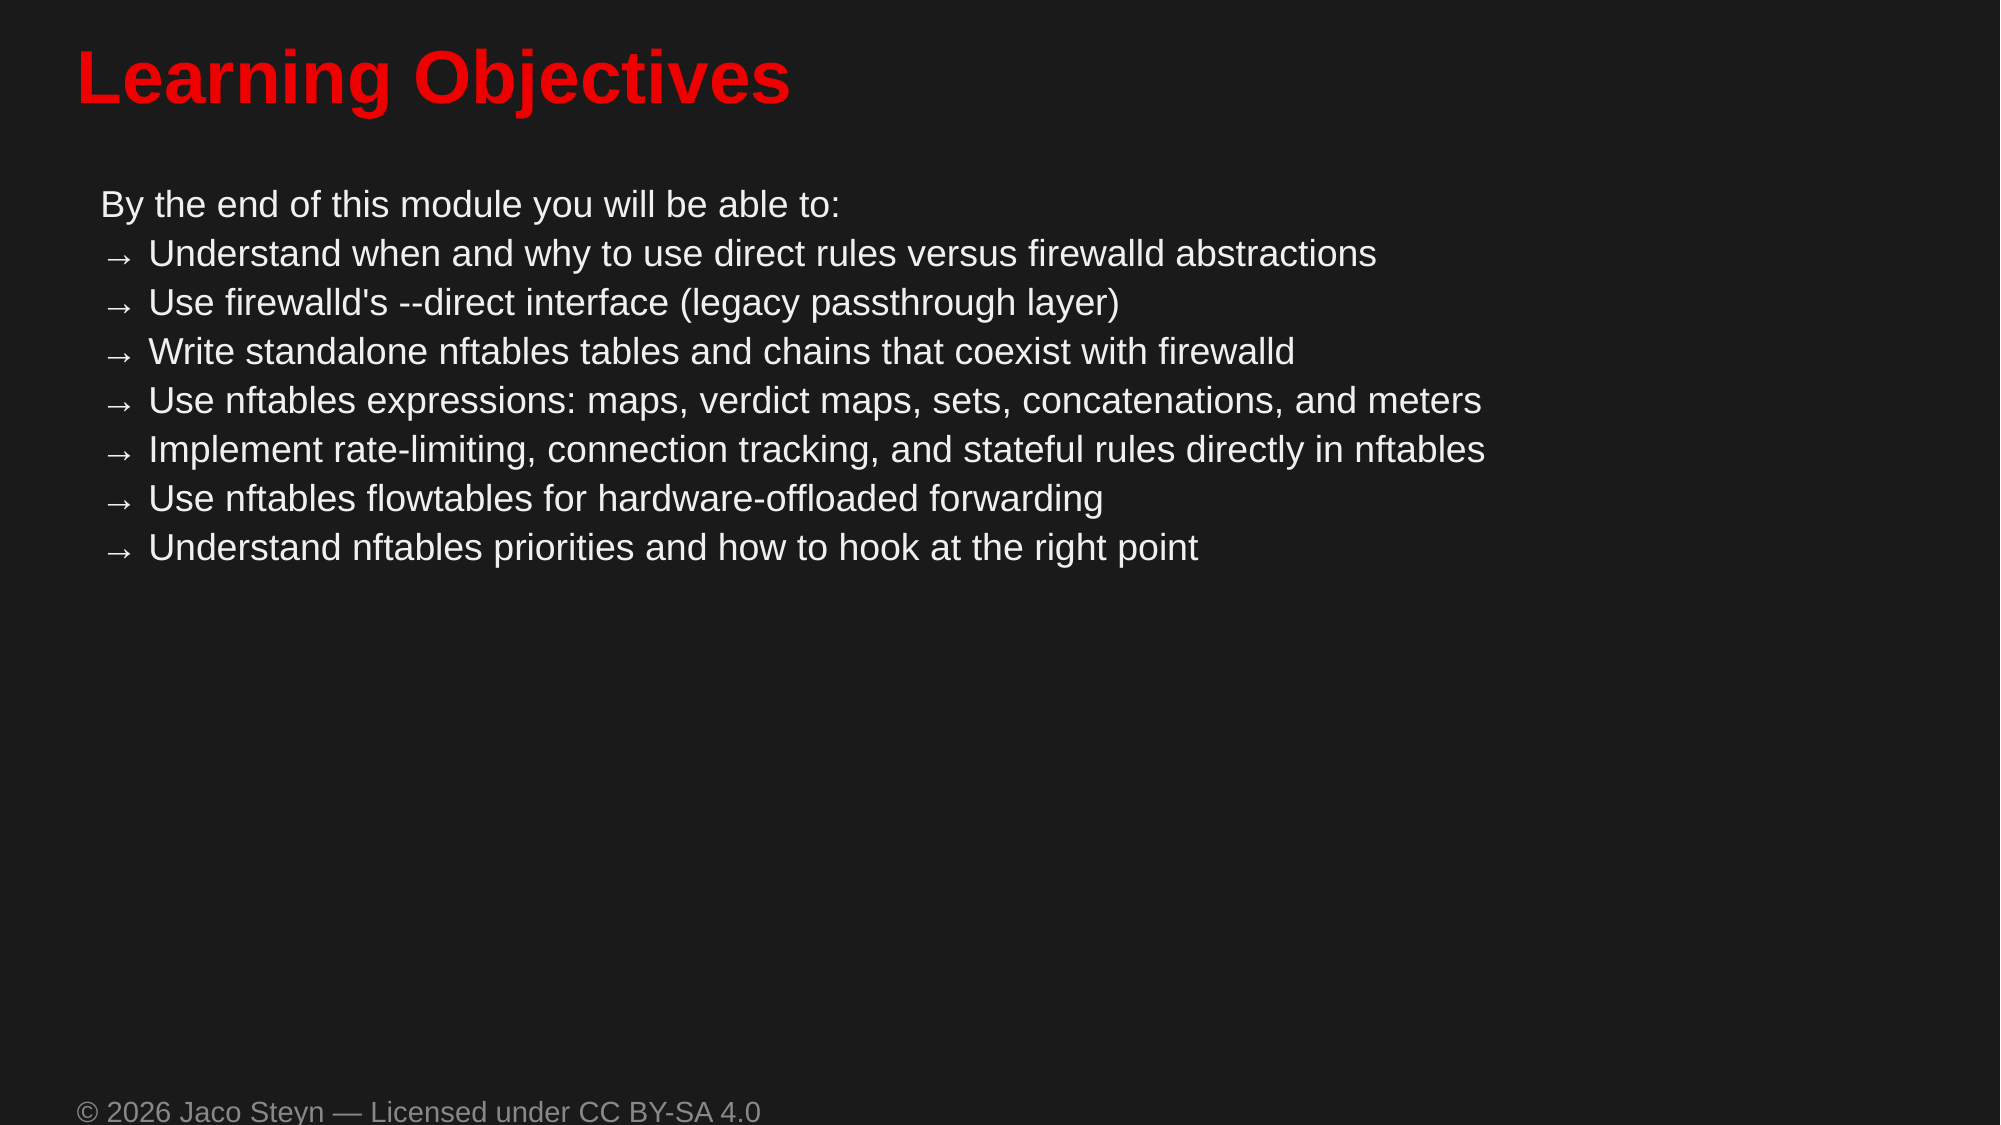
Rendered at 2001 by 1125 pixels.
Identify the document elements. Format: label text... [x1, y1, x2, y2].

text_box © 2026 Jaco Steyn — Licensed under CC BY-SA 4.0 [59, 1083, 1942, 1120]
text_box Learning Objectives [59, 23, 1942, 154]
text_box By the end of this module you will be able to: → Understand when and why to use direct rules versus firewalld abstractions → Use firewalld's --direct interface (legacy passthrough layer) → Write standalone nftables tables and chains that coexist with firewalld → Use nftables expressions: maps, verdict maps, sets, concatenations, and meters → Implement rate-limiting, connection tracking, and stateful rules directly in nftables → Use nftables flowtables for hardware-offloaded forwarding → Understand nftables priorities and how to hook at the right point [59, 171, 1942, 1083]
